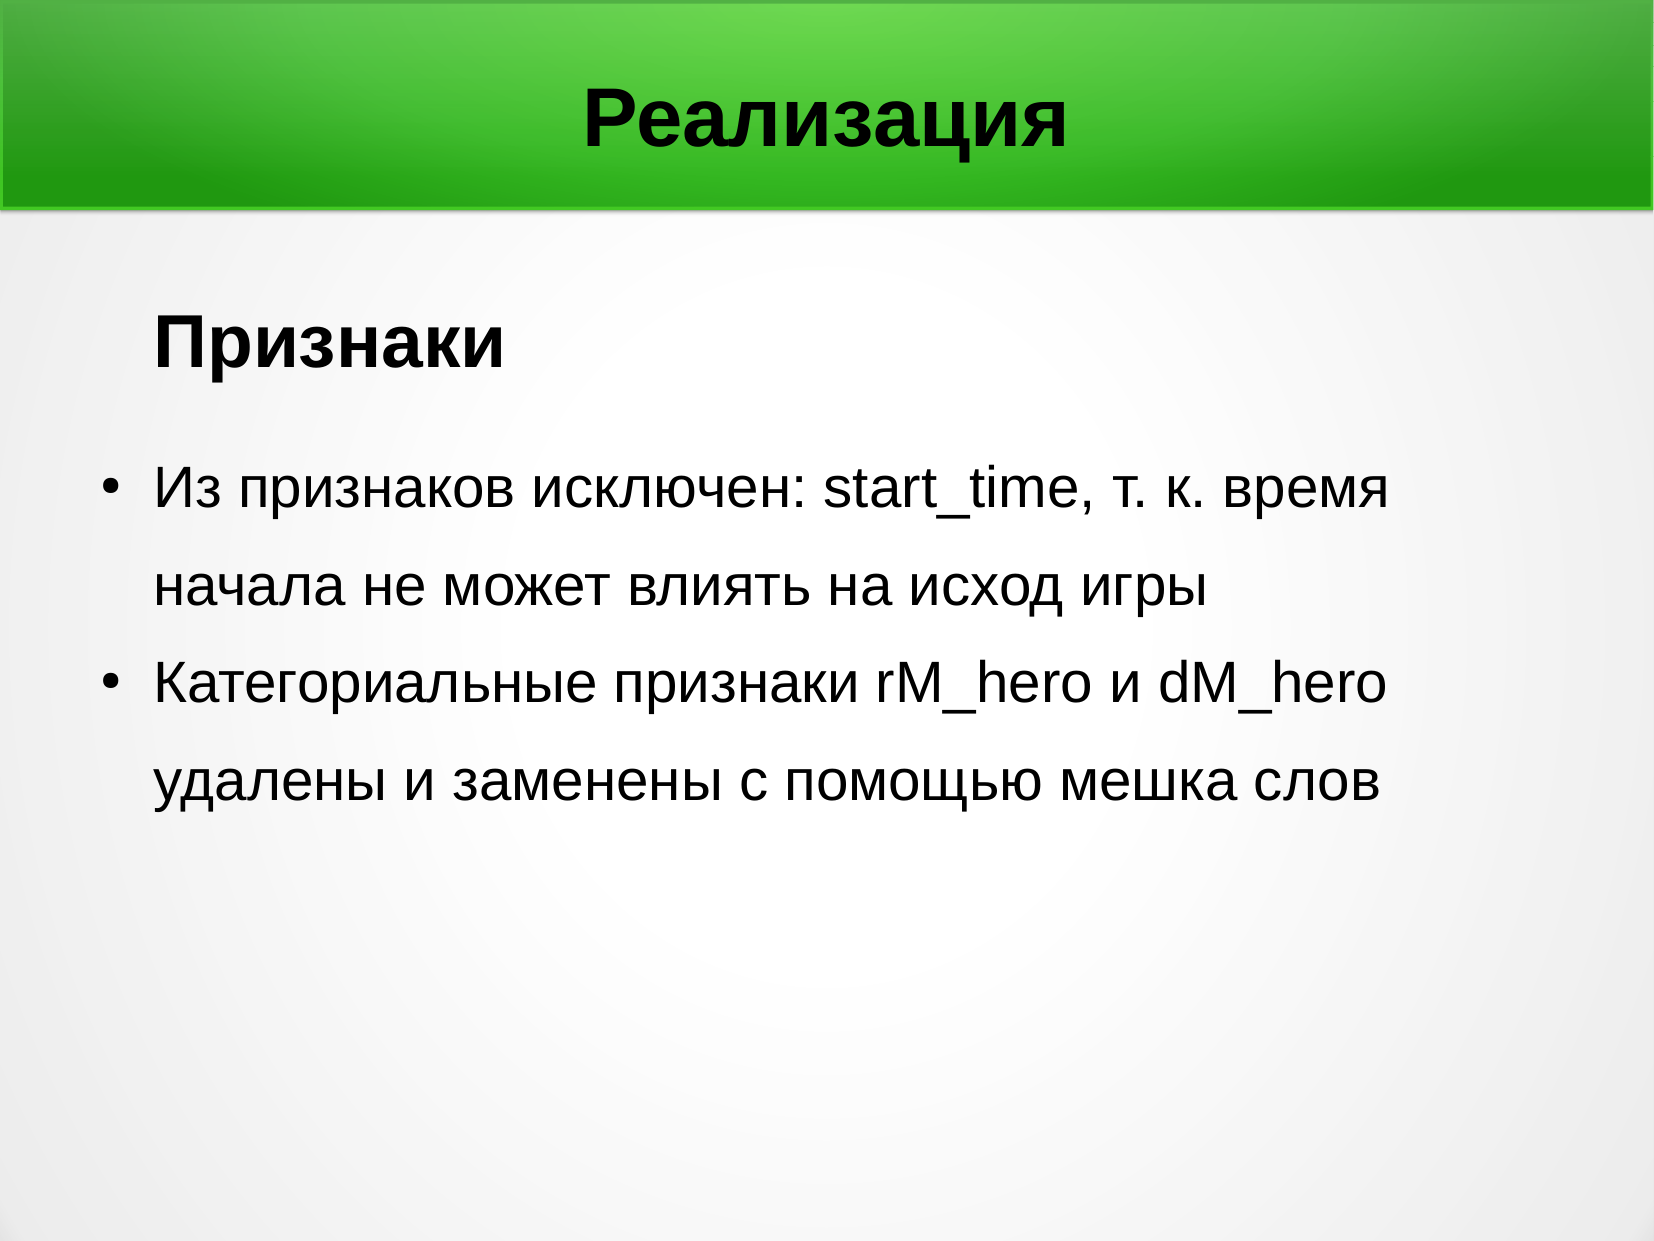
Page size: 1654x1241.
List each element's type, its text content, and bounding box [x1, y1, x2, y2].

title Реализация [82, 47, 1571, 189]
list Признаки Из признаков исключен: start_time, т. к. время начала не может влиять на исход игры Категориальные признаки rM_hero и dM_hero удалены и заменены с помощью мешка слов [82, 299, 1571, 1019]
